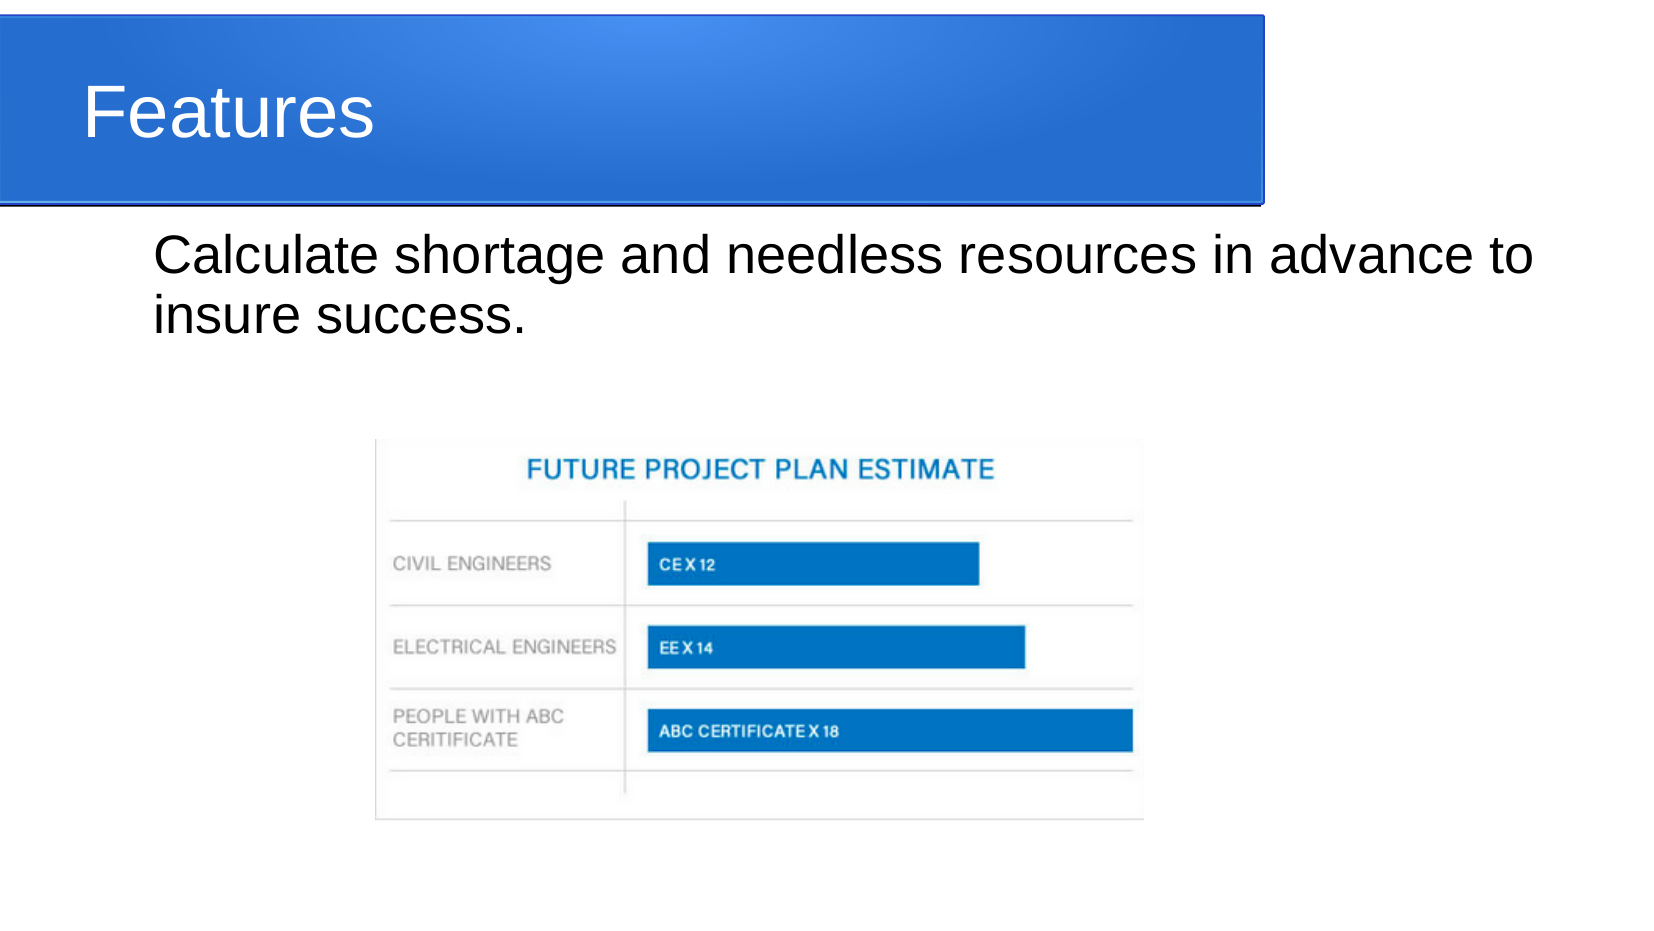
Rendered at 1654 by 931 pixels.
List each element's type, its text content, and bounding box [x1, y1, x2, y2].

title Features [82, 35, 1235, 189]
list Calculate shortage and needless resources in advance to insure success. [82, 224, 1571, 764]
picture [375, 439, 1144, 826]
